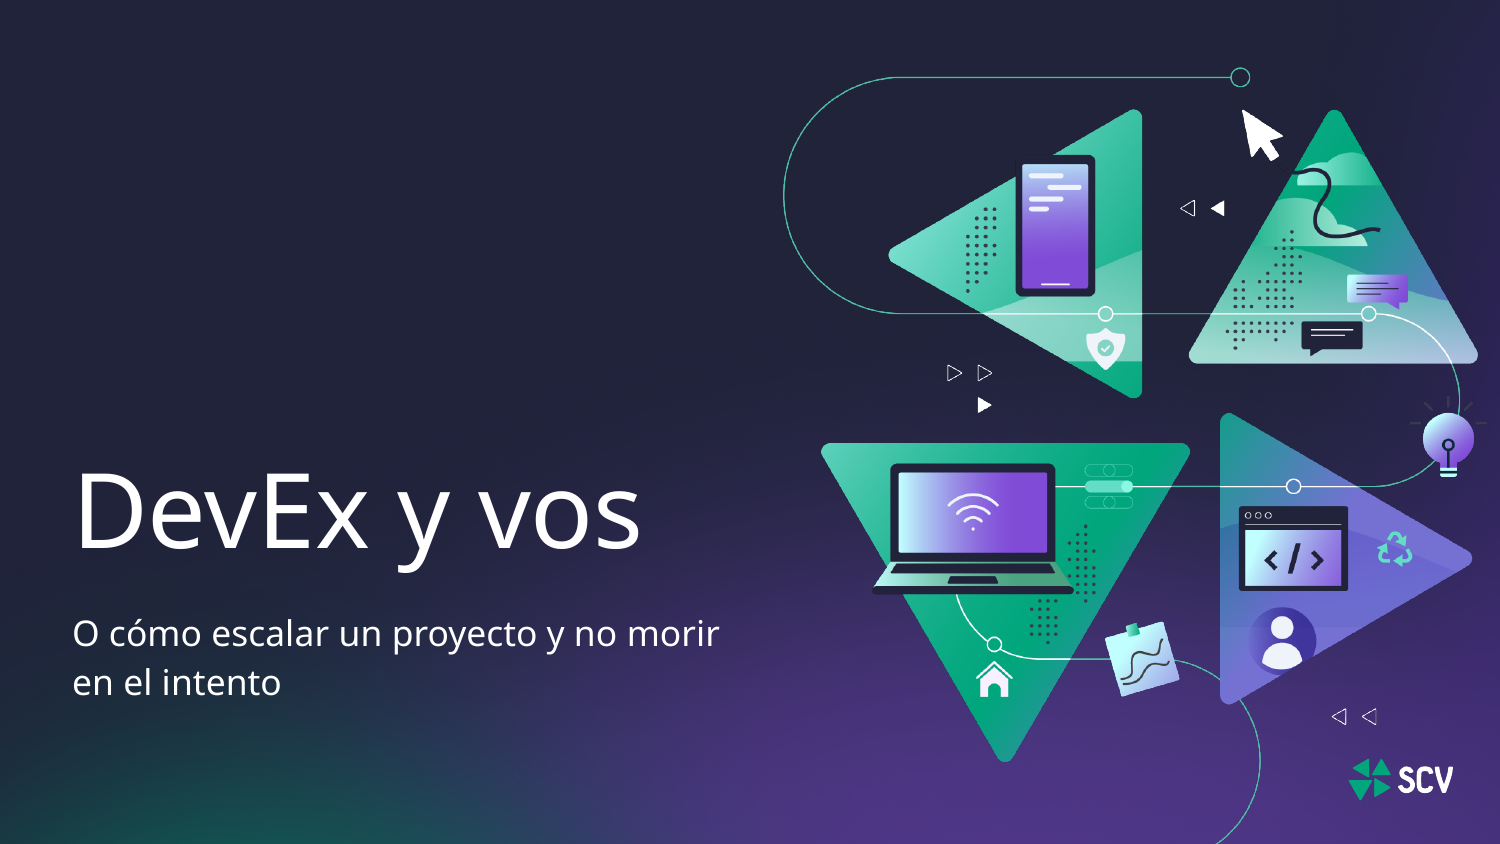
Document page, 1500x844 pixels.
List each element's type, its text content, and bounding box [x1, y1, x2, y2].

subtitle O cómo escalar un proyecto y no morir en el intento [57, 593, 756, 724]
picture [0, 0, 1500, 844]
title DevEx y vos [57, 242, 789, 594]
